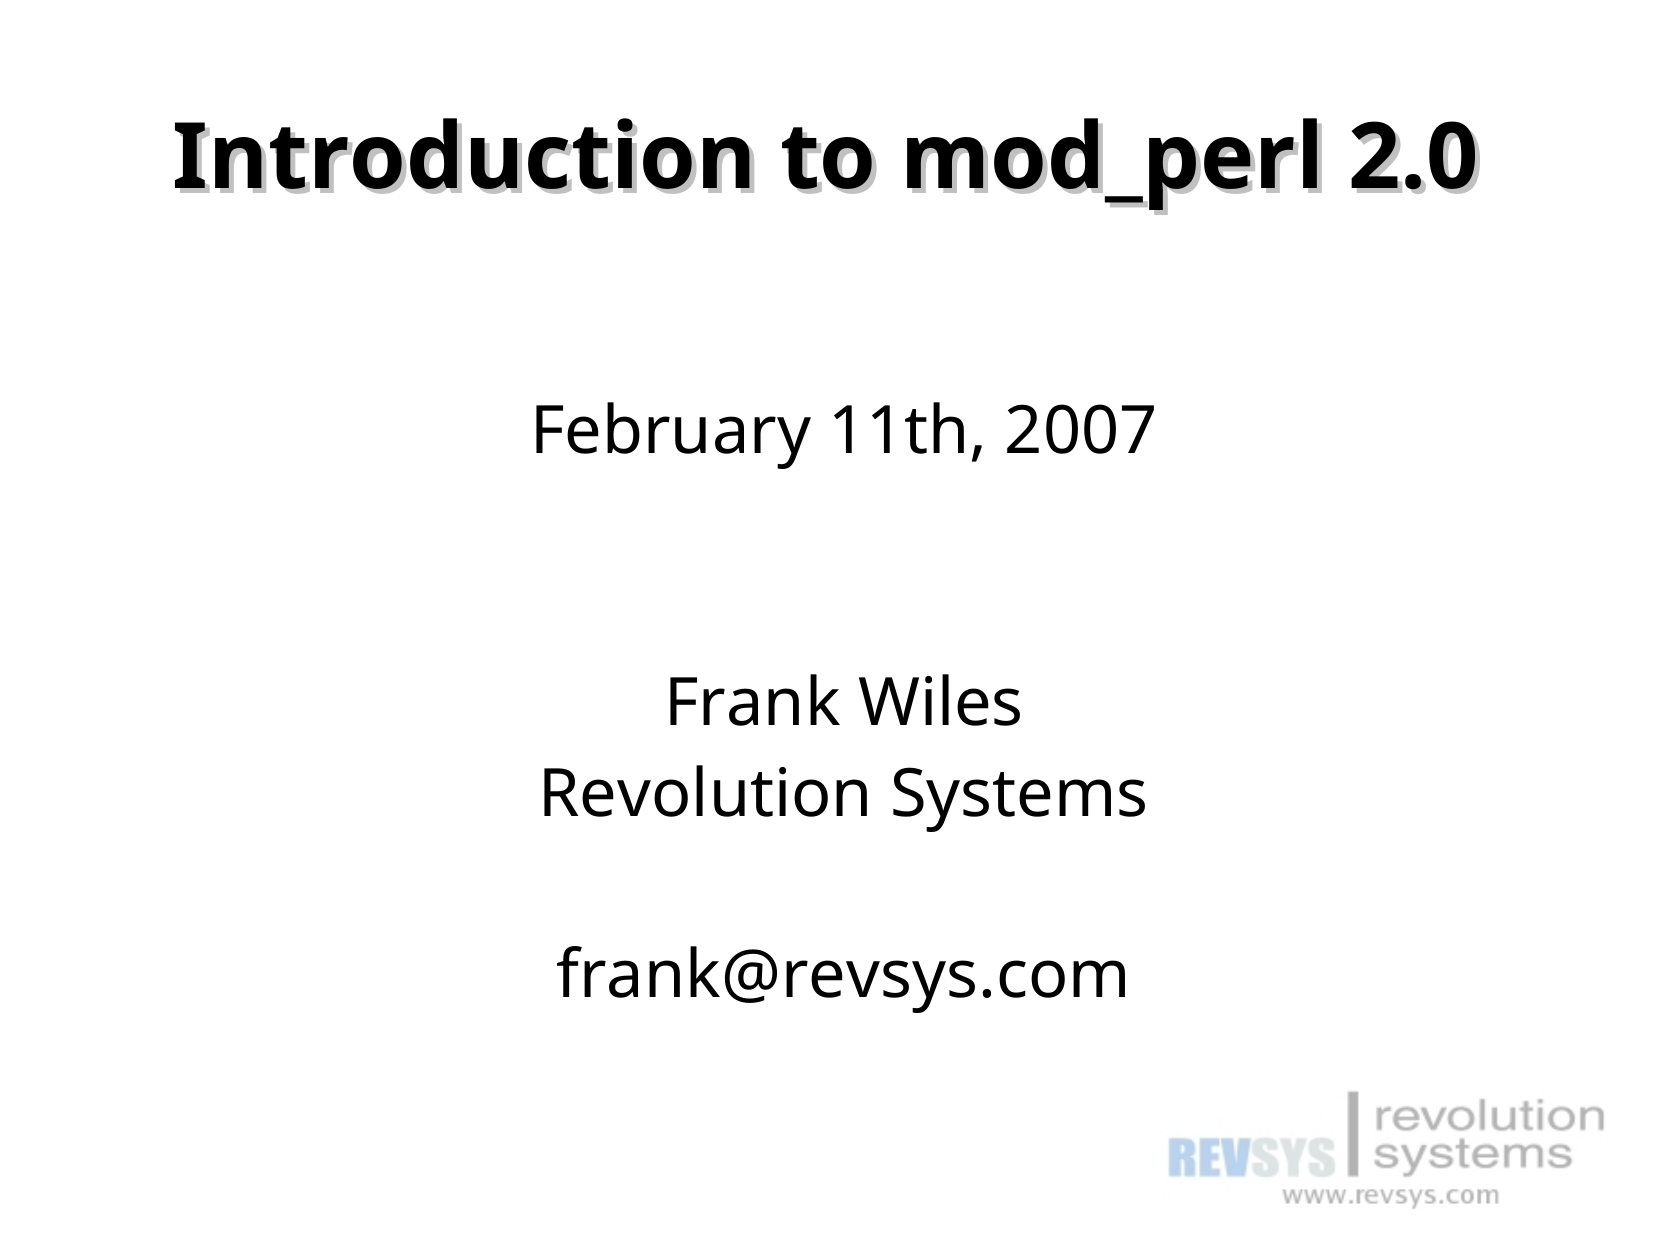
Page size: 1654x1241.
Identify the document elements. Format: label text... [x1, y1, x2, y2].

subtitle February 11th, 2007 Frank Wiles Revolution Systems frank@revsys.com [82, 290, 1571, 1109]
title Introduction to mod_perl 2.0 [82, 49, 1571, 257]
picture [1162, 1087, 1613, 1211]
